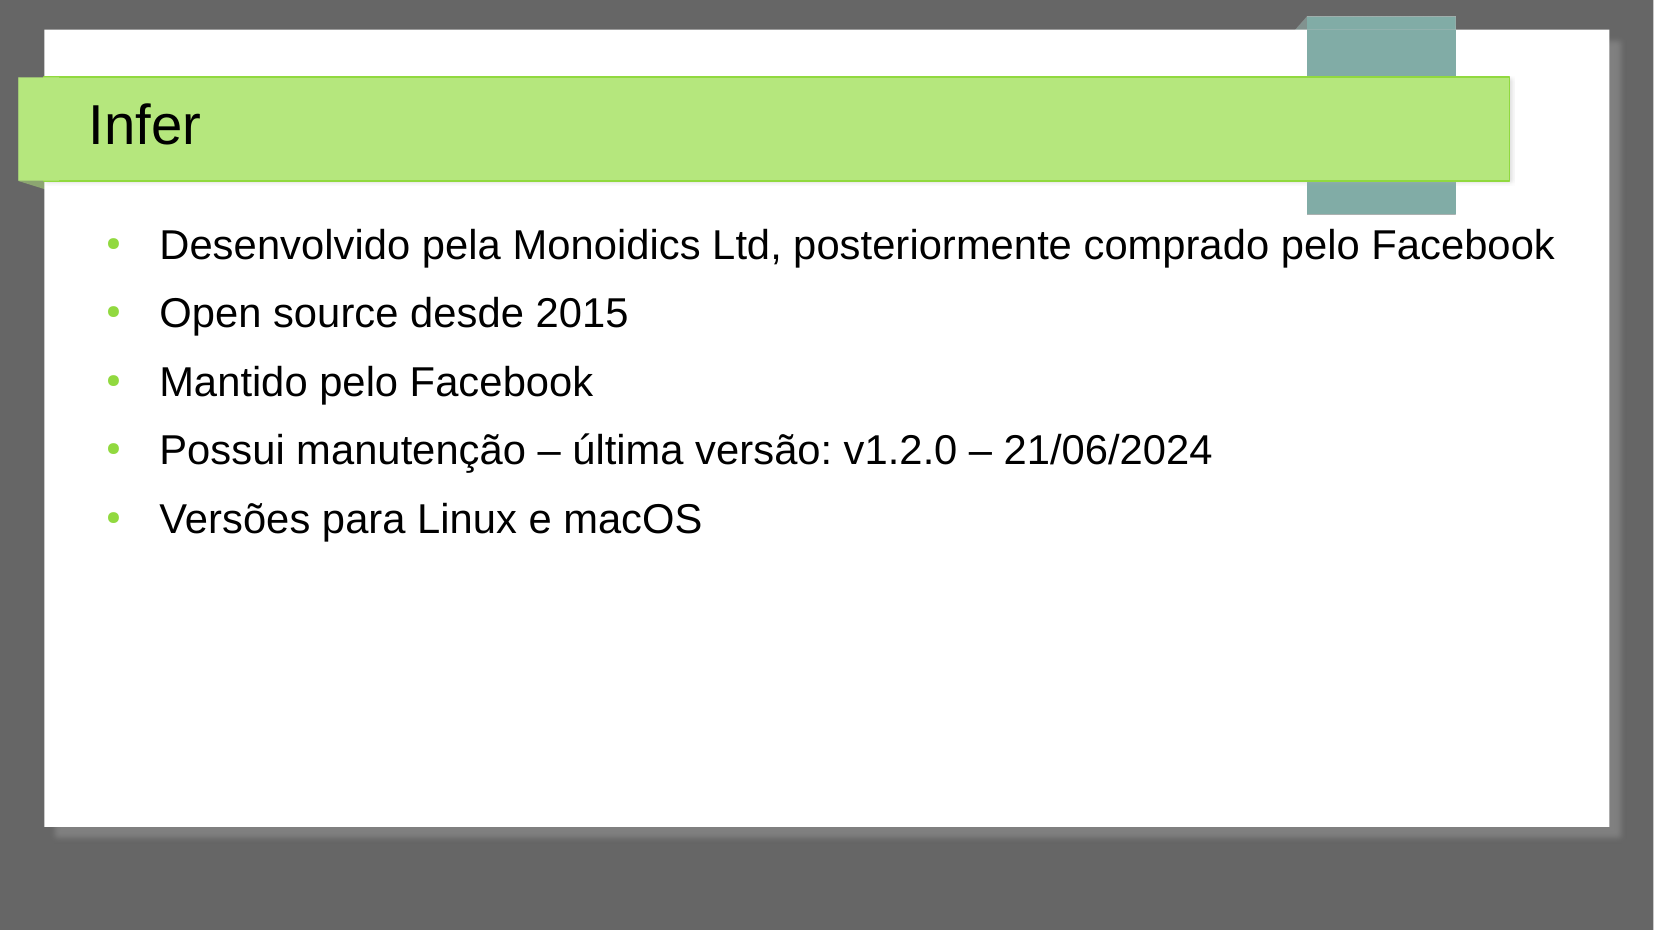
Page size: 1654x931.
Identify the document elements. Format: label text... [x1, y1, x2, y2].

list Desenvolvido pela Monoidics Ltd, posteriormente comprado pelo Facebook Open source desde 2015 Mantido pelo Facebook Possui manutenção – última versão: v1.2.0 – 21/06/2024 Versões para Linux e macOS [88, 221, 1565, 813]
title Infer [88, 73, 1506, 178]
